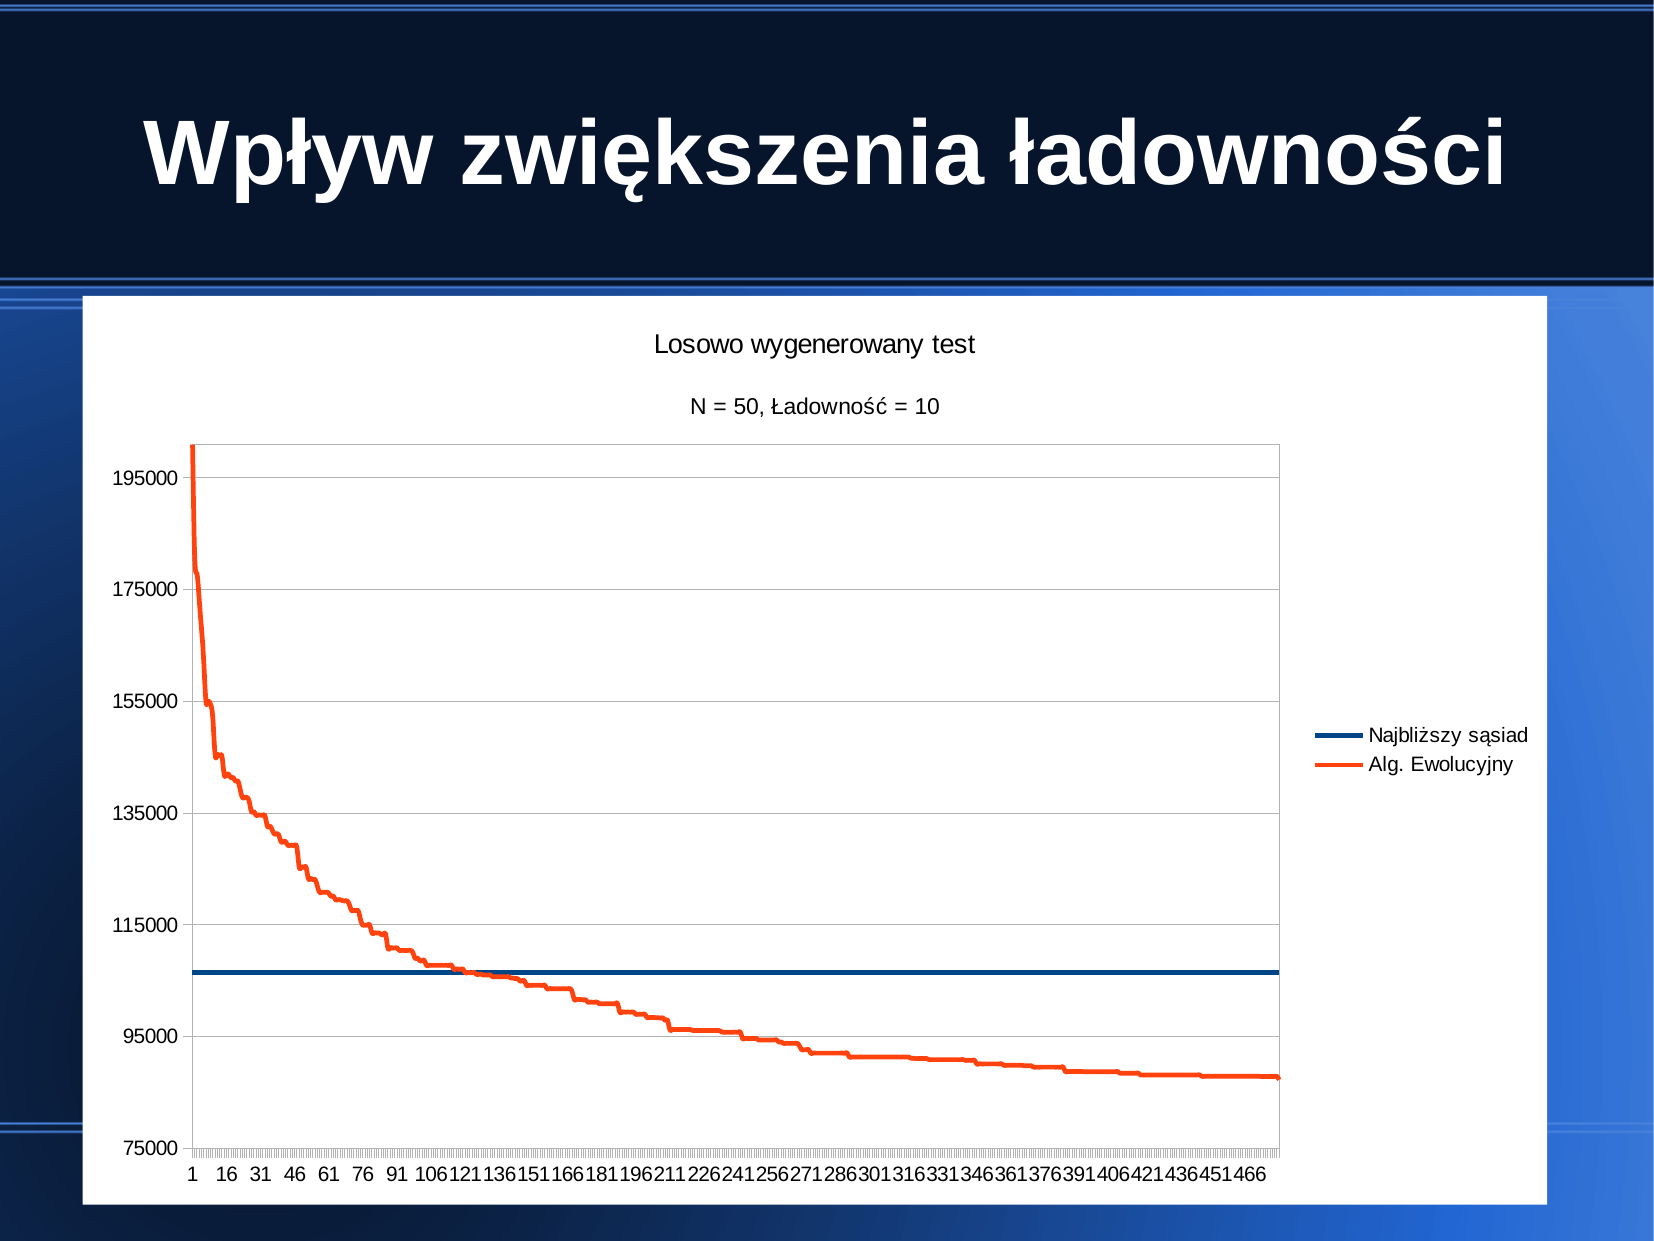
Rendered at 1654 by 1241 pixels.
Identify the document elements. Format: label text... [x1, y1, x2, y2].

chart [82, 295, 1548, 1205]
picture [0, 0, 1654, 1241]
title Wpływ zwiększenia ładowności [82, 49, 1571, 257]
